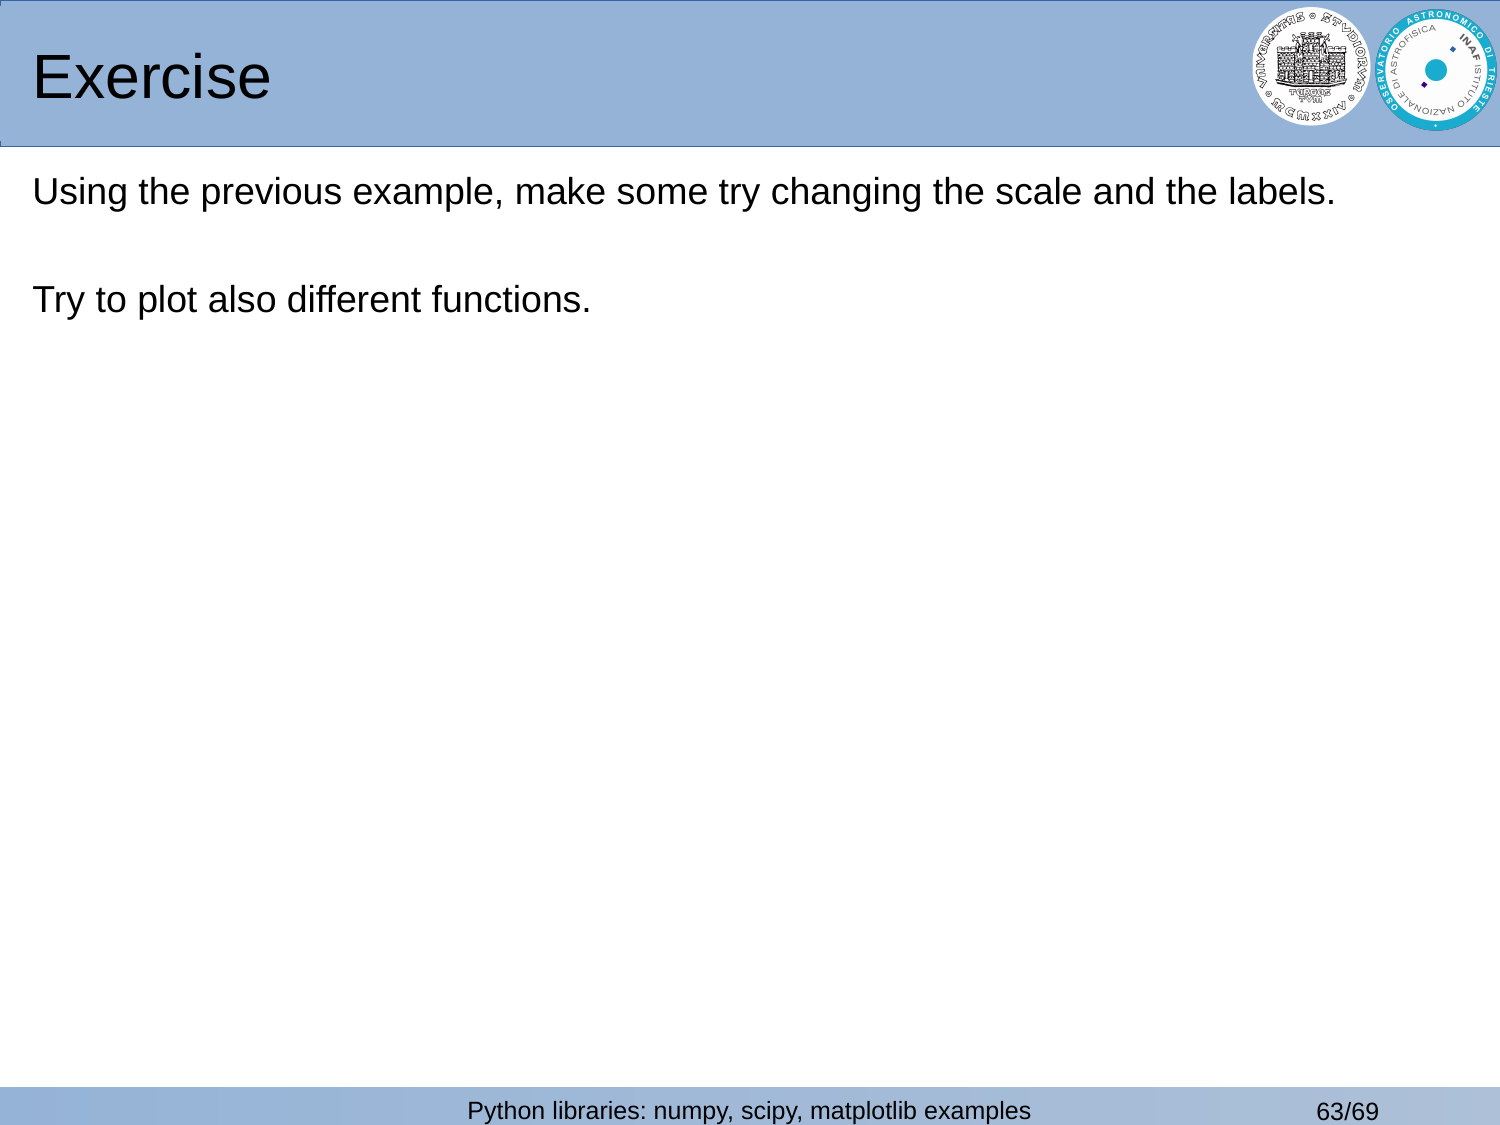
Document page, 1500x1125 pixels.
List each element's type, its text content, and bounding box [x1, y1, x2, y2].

list Using the previous example, make some try changing the scale and the labels. Try to plot also different functions. [17, 159, 1500, 1060]
text_box Exercise [0, 5, 1253, 141]
picture [1253, 0, 1500, 156]
